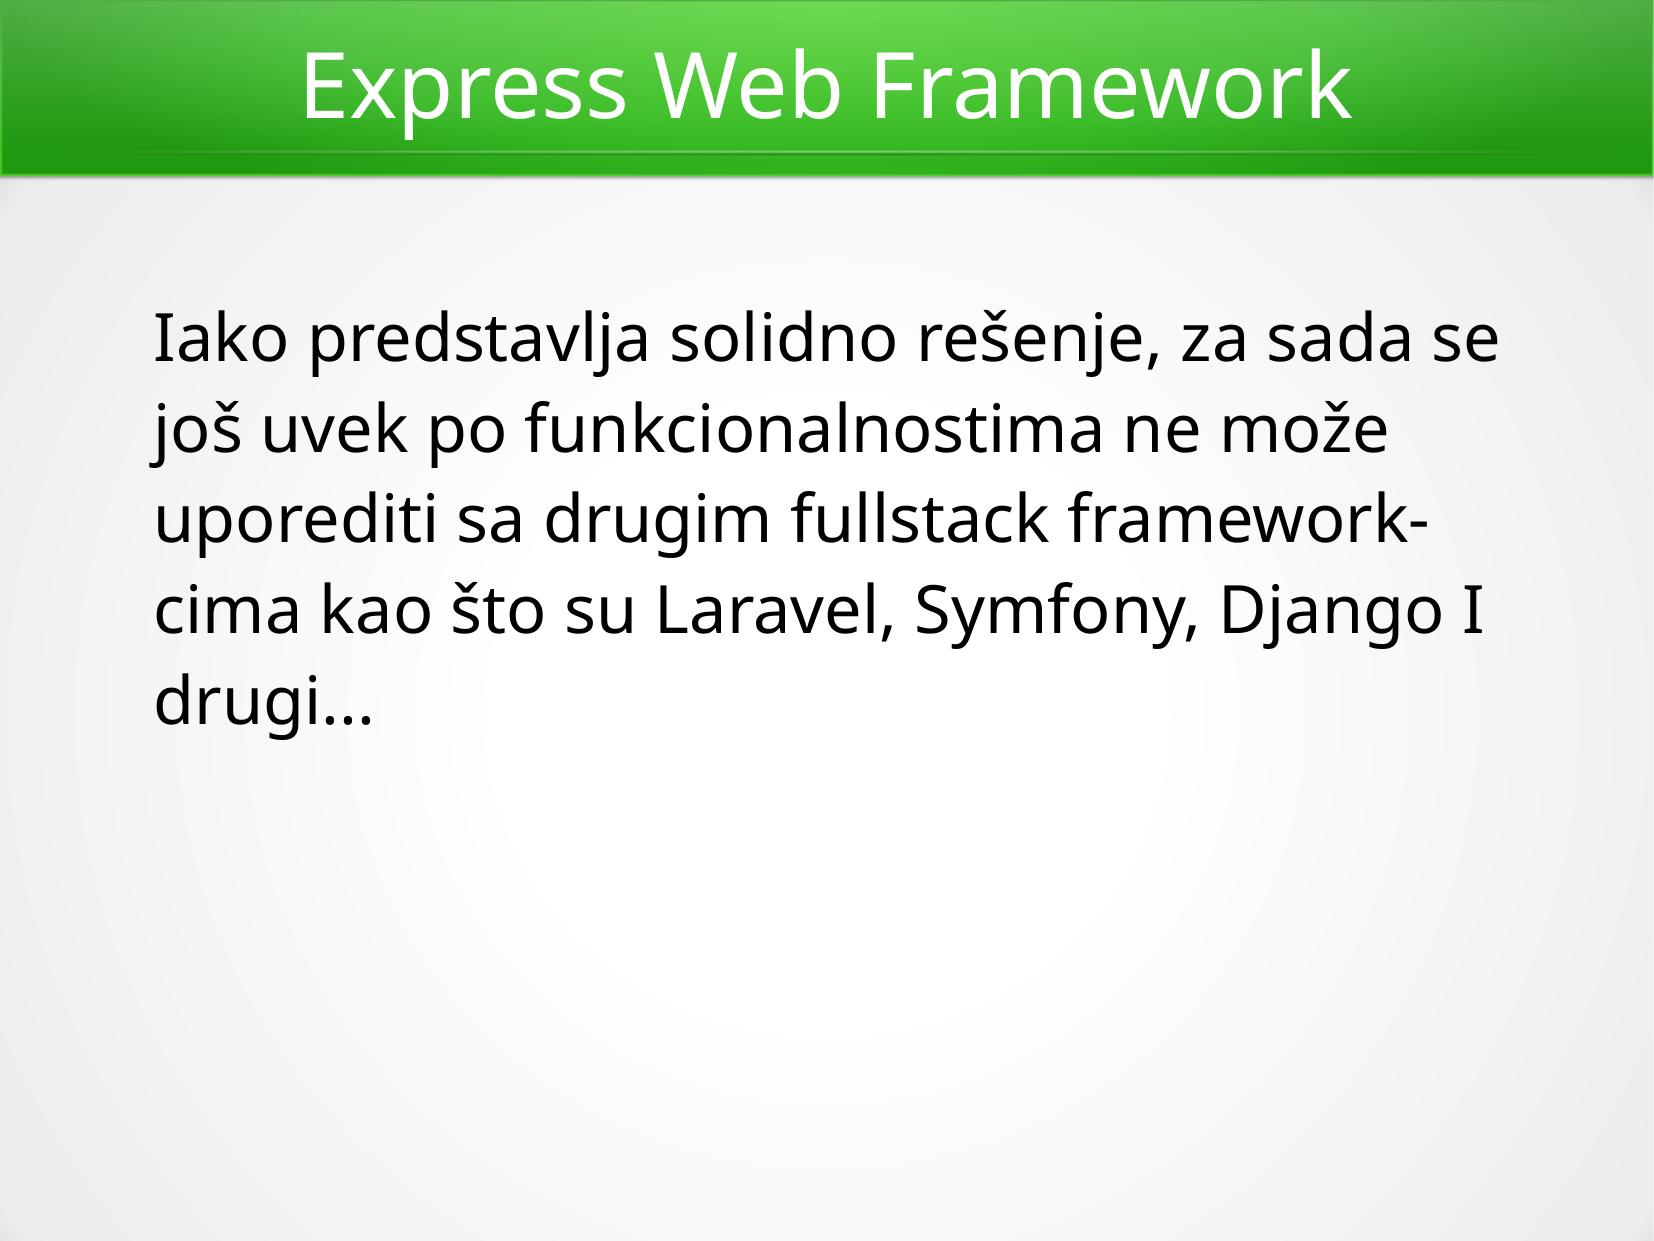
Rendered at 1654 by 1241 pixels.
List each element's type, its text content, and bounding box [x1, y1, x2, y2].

list Iako predstavlja solidno rešenje, za sada se još uvek po funkcionalnostima ne može uporediti sa drugim fullstack framework-cima kao što su Laravel, Symfony, Django I drugi... [82, 290, 1571, 1010]
title Express Web Framework [82, 11, 1571, 154]
picture [0, 0, 1654, 1241]
